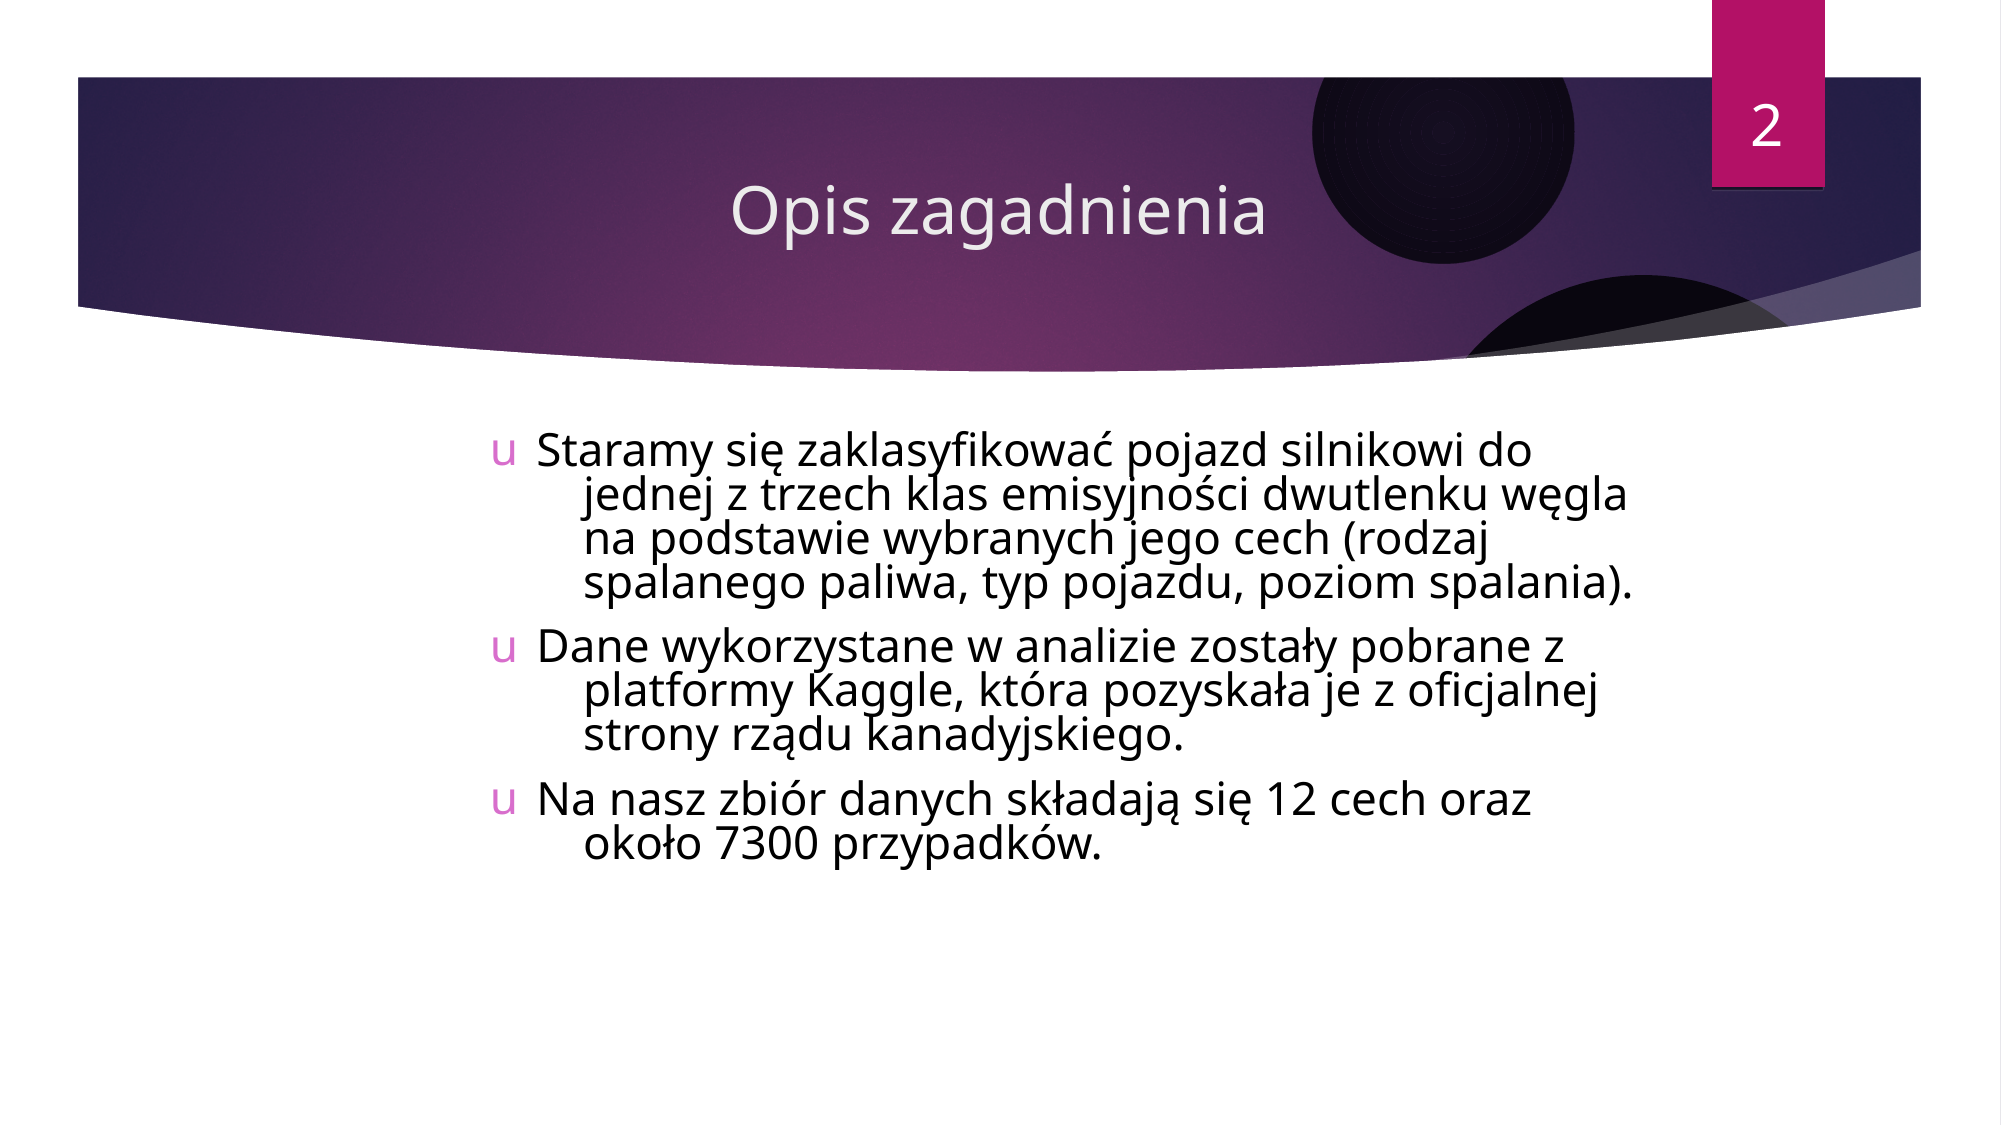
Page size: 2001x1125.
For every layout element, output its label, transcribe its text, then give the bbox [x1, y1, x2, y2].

text_box Staramy się zaklasyfikować pojazd silnikowi do jednej z trzech klas emisyjności dwutlenku węgla na podstawie wybranych jego cech (rodzaj spalanego paliwa, typ pojazdu, poziom spalania). Dane wykorzystane w analizie zostały pobrane z platformy Kaggle, która pozyskała je z oficjalnej strony rządu kanadyjskiego. Na nasz zbiór danych składają się 12 cech oraz około 7300 przypadków. [324, 423, 1675, 883]
title Opis zagadnienia [651, 150, 1349, 267]
text_box [1698, 48, 1836, 175]
